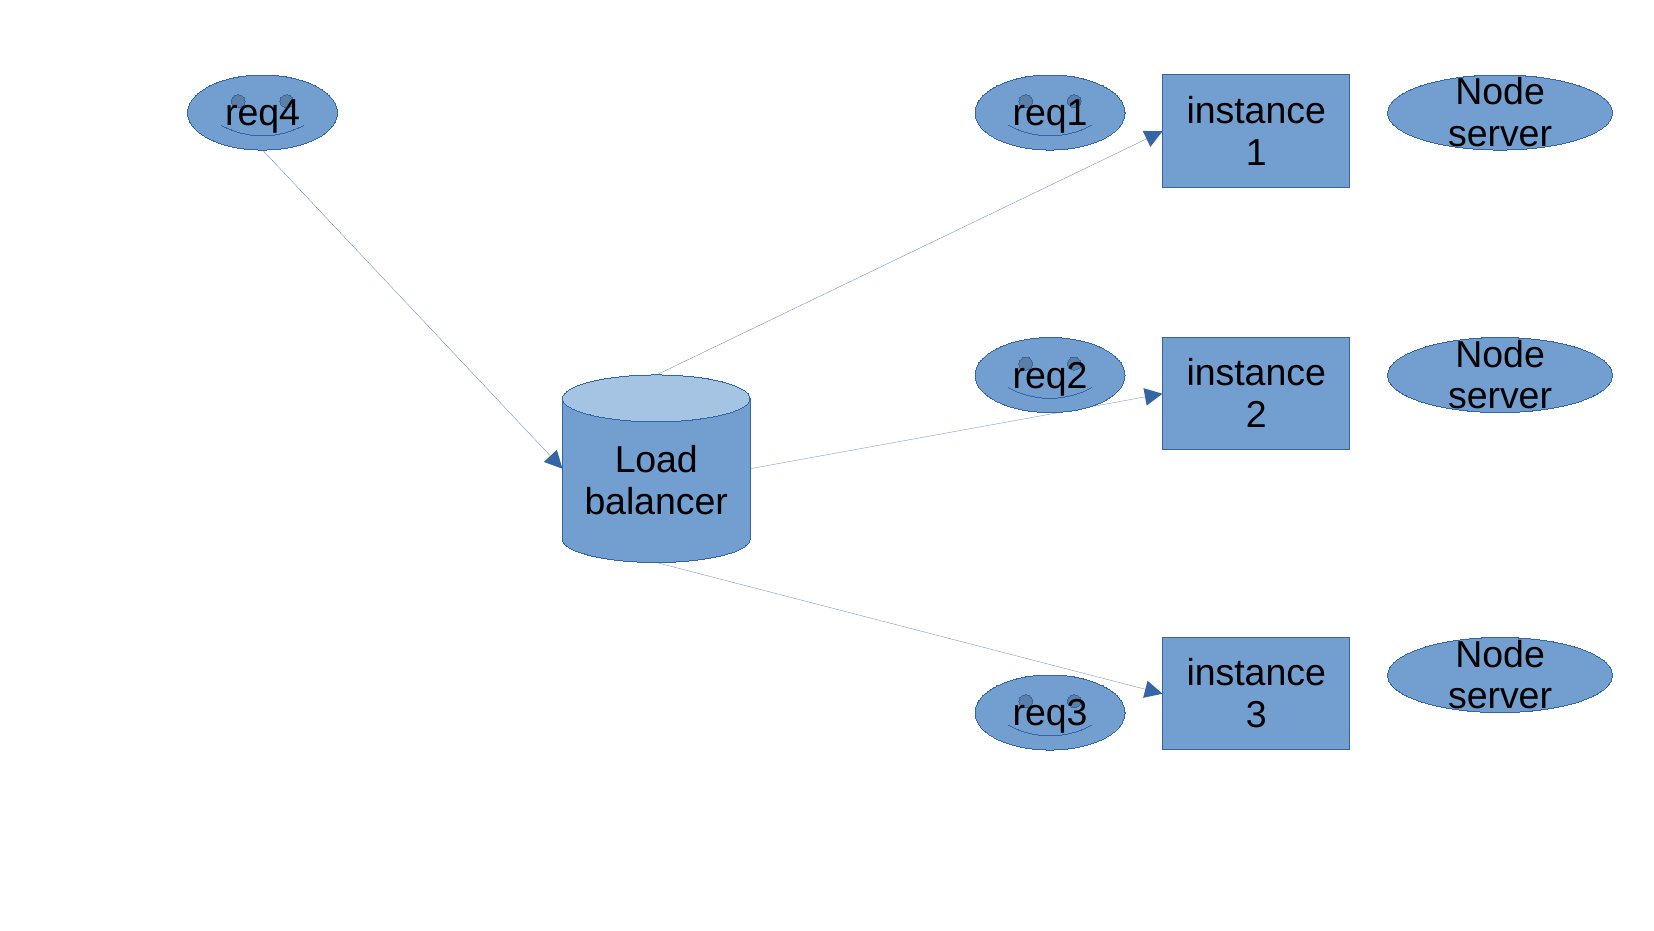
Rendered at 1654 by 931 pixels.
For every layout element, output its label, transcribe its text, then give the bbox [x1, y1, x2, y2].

text_box req3 [975, 675, 1126, 751]
text_box instance1 [1162, 74, 1350, 188]
text_box Load balancer [562, 399, 751, 563]
text_box Node server [1387, 337, 1613, 413]
text_box instance3 [1162, 637, 1350, 750]
text_box instance2 [1162, 337, 1350, 450]
text_box req1 [975, 75, 1126, 151]
text_box Node server [1387, 75, 1613, 151]
text_box req2 [975, 337, 1126, 413]
text_box Node server [1387, 637, 1613, 713]
text_box req4 [187, 75, 338, 151]
